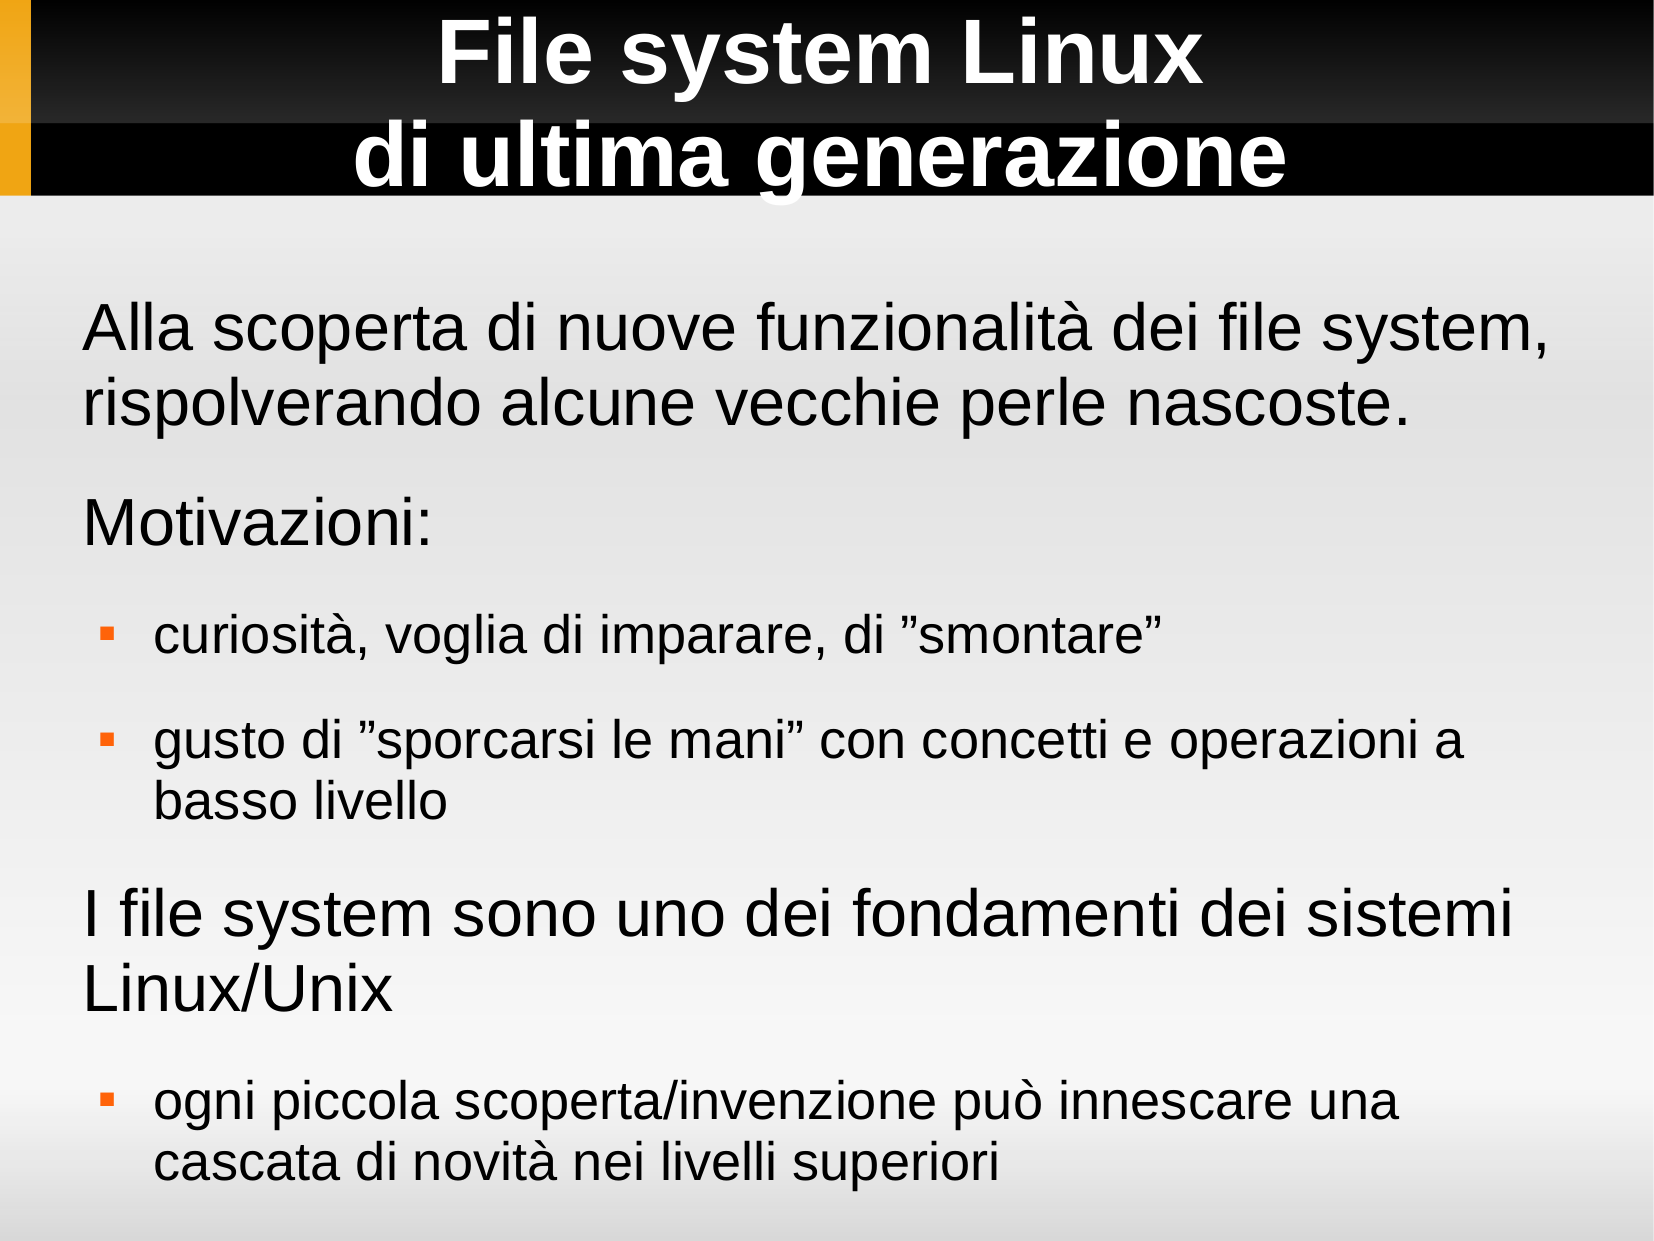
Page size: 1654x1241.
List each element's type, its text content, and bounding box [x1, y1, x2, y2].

picture [0, 0, 1654, 1241]
title File system Linux di ultima generazione [76, 0, 1565, 208]
list Alla scoperta di nuove funzionalità dei file system, rispolverando alcune vecchie perle nascoste. Motivazioni: curiosità, voglia di imparare, di ”smontare” gusto di ”sporcarsi le mani” con concetti e operazioni a basso livello I file system sono uno dei fondamenti dei sistemi Linux/Unix ogni piccola scoperta/invenzione può innescare una cascata di novità nei livelli superiori [82, 290, 1571, 1192]
